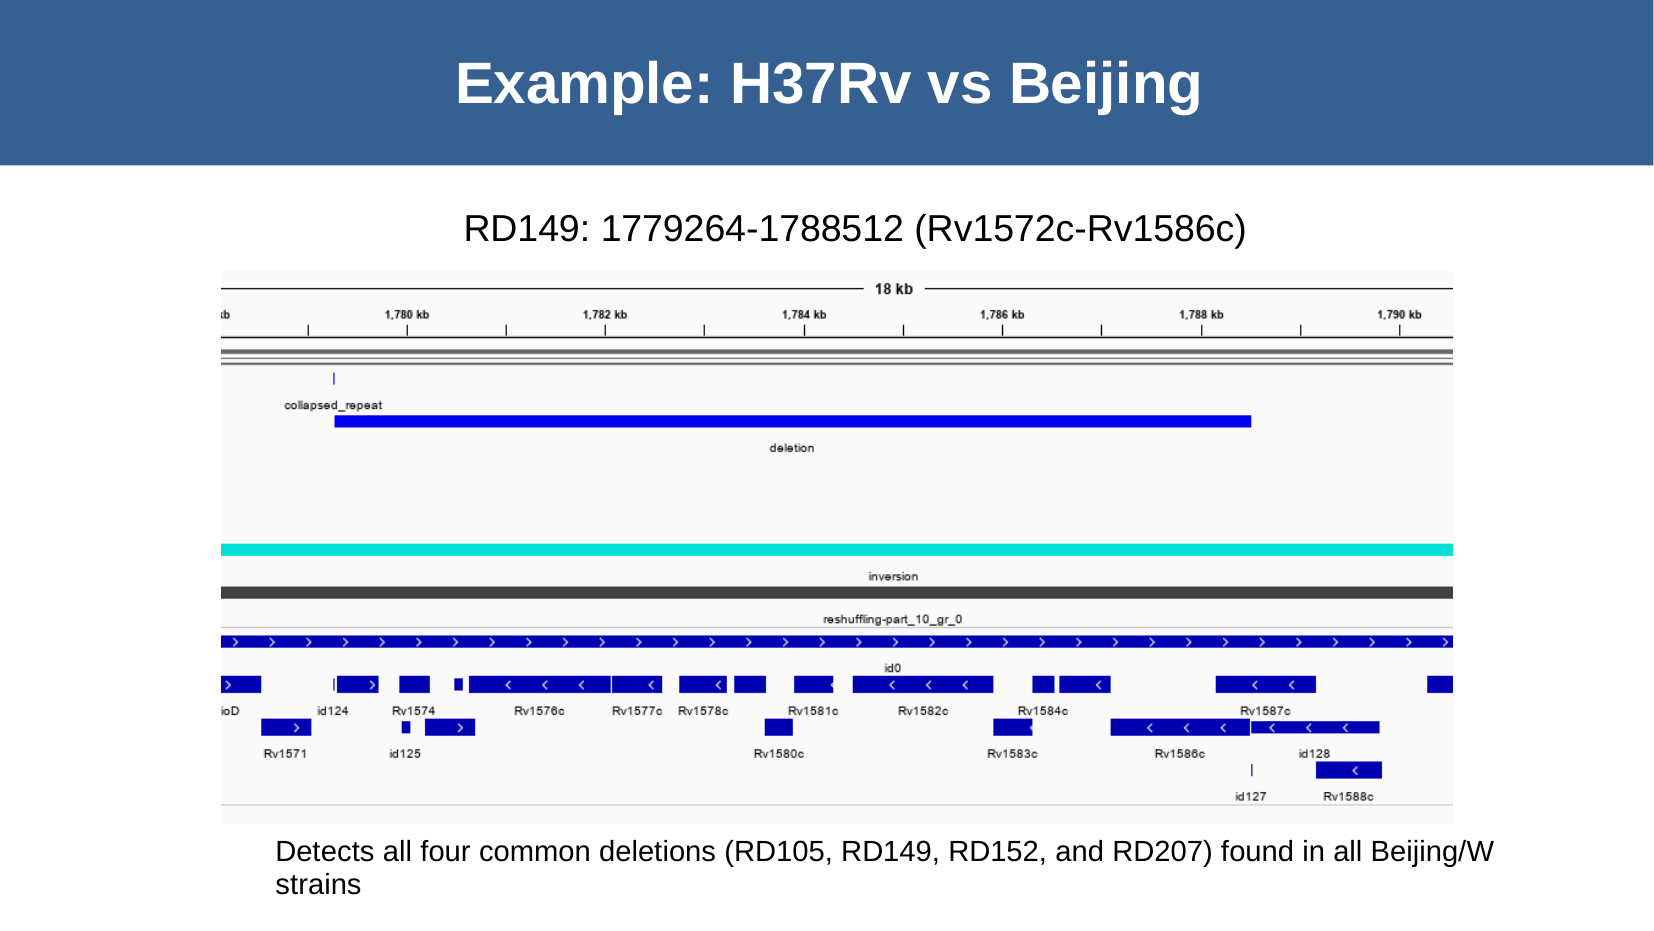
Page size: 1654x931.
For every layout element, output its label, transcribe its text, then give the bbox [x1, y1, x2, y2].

text_box Detects all four common deletions (RD105, RD149, RD152, and RD207) found in all Beijing/W strains [260, 827, 1513, 909]
picture [221, 271, 1453, 824]
text_box RD149: 1779264-1788512 (Rv1572c-Rv1586c) [448, 200, 1323, 271]
text_box Example: H37Rv vs Beijing [0, 0, 1654, 166]
